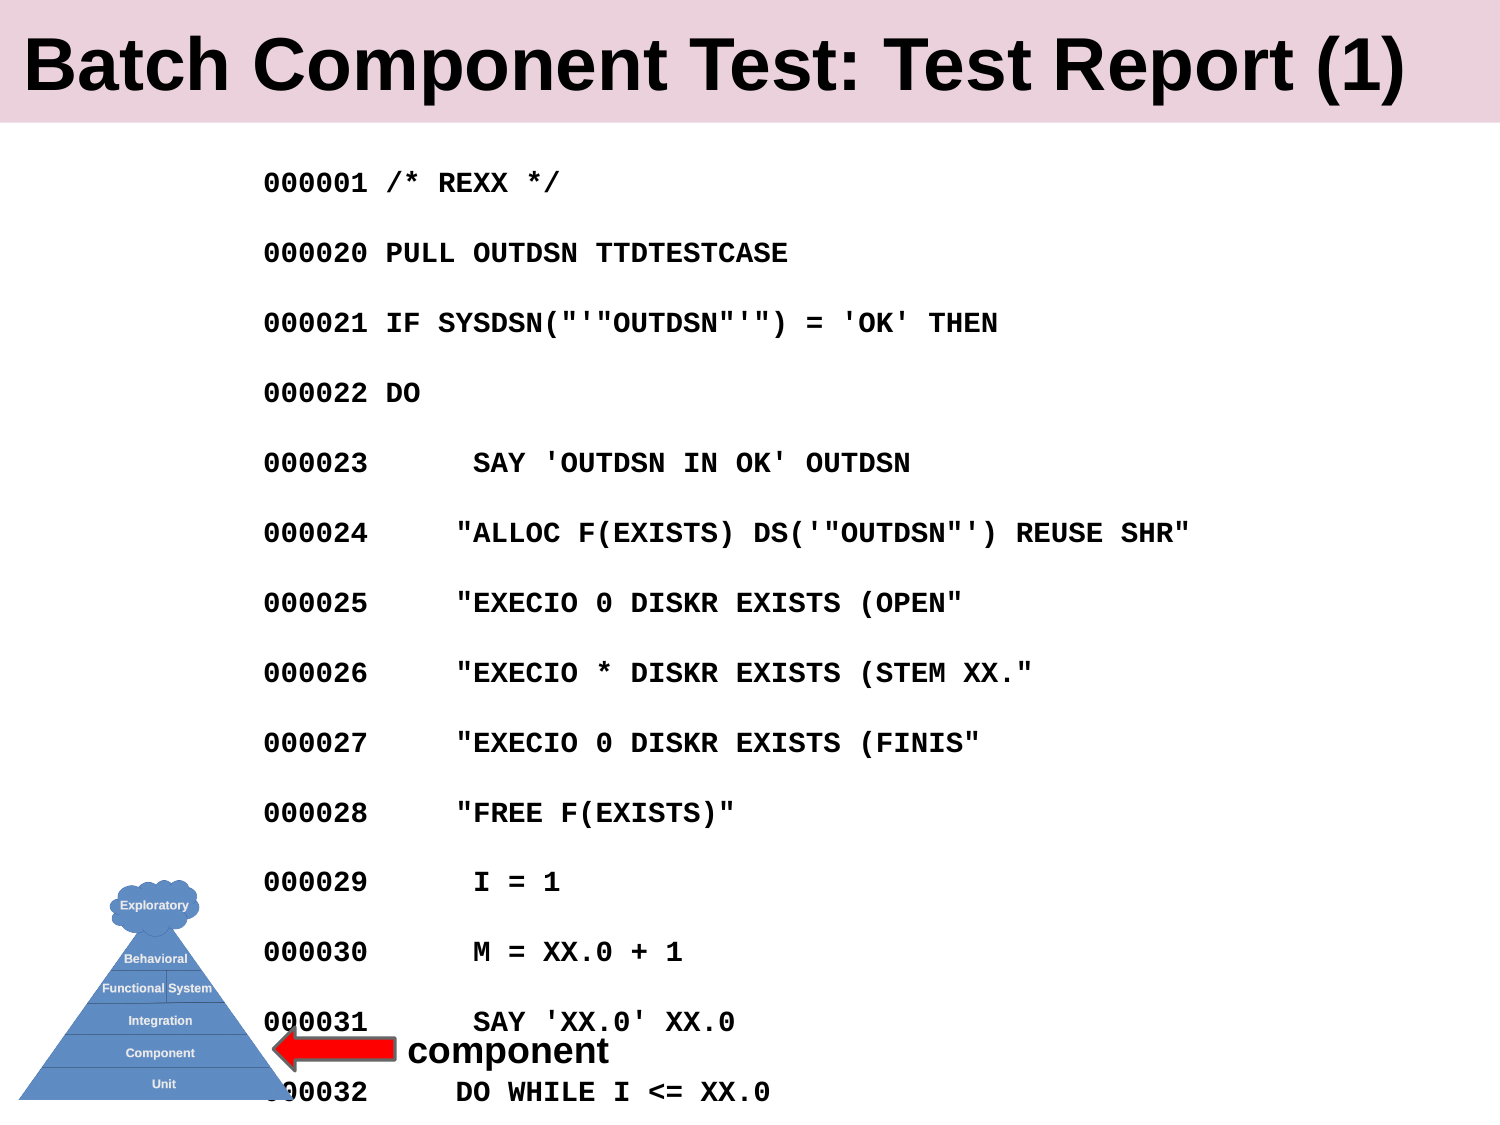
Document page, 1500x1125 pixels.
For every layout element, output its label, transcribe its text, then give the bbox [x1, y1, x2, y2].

text_box Batch Component Test: Test Report (1) [0, 0, 1500, 123]
picture [18, 880, 294, 1100]
text_box [273, 1027, 392, 1071]
text_box component [392, 1010, 632, 1078]
text_box 000001 /* REXX */ 000020 PULL OUTDSN TTDTESTCASE 000021 IF SYSDSN("'"OUTDSN"'") = 'OK' THEN 000022 DO 000023 SAY 'OUTDSN IN OK' OUTDSN 000024 "ALLOC F(EXISTS) DS('"OUTDSN"') REUSE SHR" 000025 "EXECIO 0 DISKR EXISTS (OPEN" 000026 "EXECIO * DISKR EXISTS (STEM XX." 000027 "EXECIO 0 DISKR EXISTS (FINIS" 000028 "FREE F(EXISTS)" 000029 I = 1 000030 M = XX.0 + 1 000031 SAY 'XX.0' XX.0 000032 DO WHILE I <= XX.0 000033 OUTVR.I = XX.I 000034 I = I + 1 000035 "ALLOC F(OUT) DS('"OUTDSN"') OLD SHR SPACE(50,20) REUSE 000036 DSORG(PS) RECFM(F,B) LRECL(80) BLKSIZE(0)" 000037 "EXECIO 1 DISKW OUT (STEM OUTVR. FINIS" 000038 "FREE F(OUT)" 000039 END 000040 END ... [230, 148, 1500, 906]
